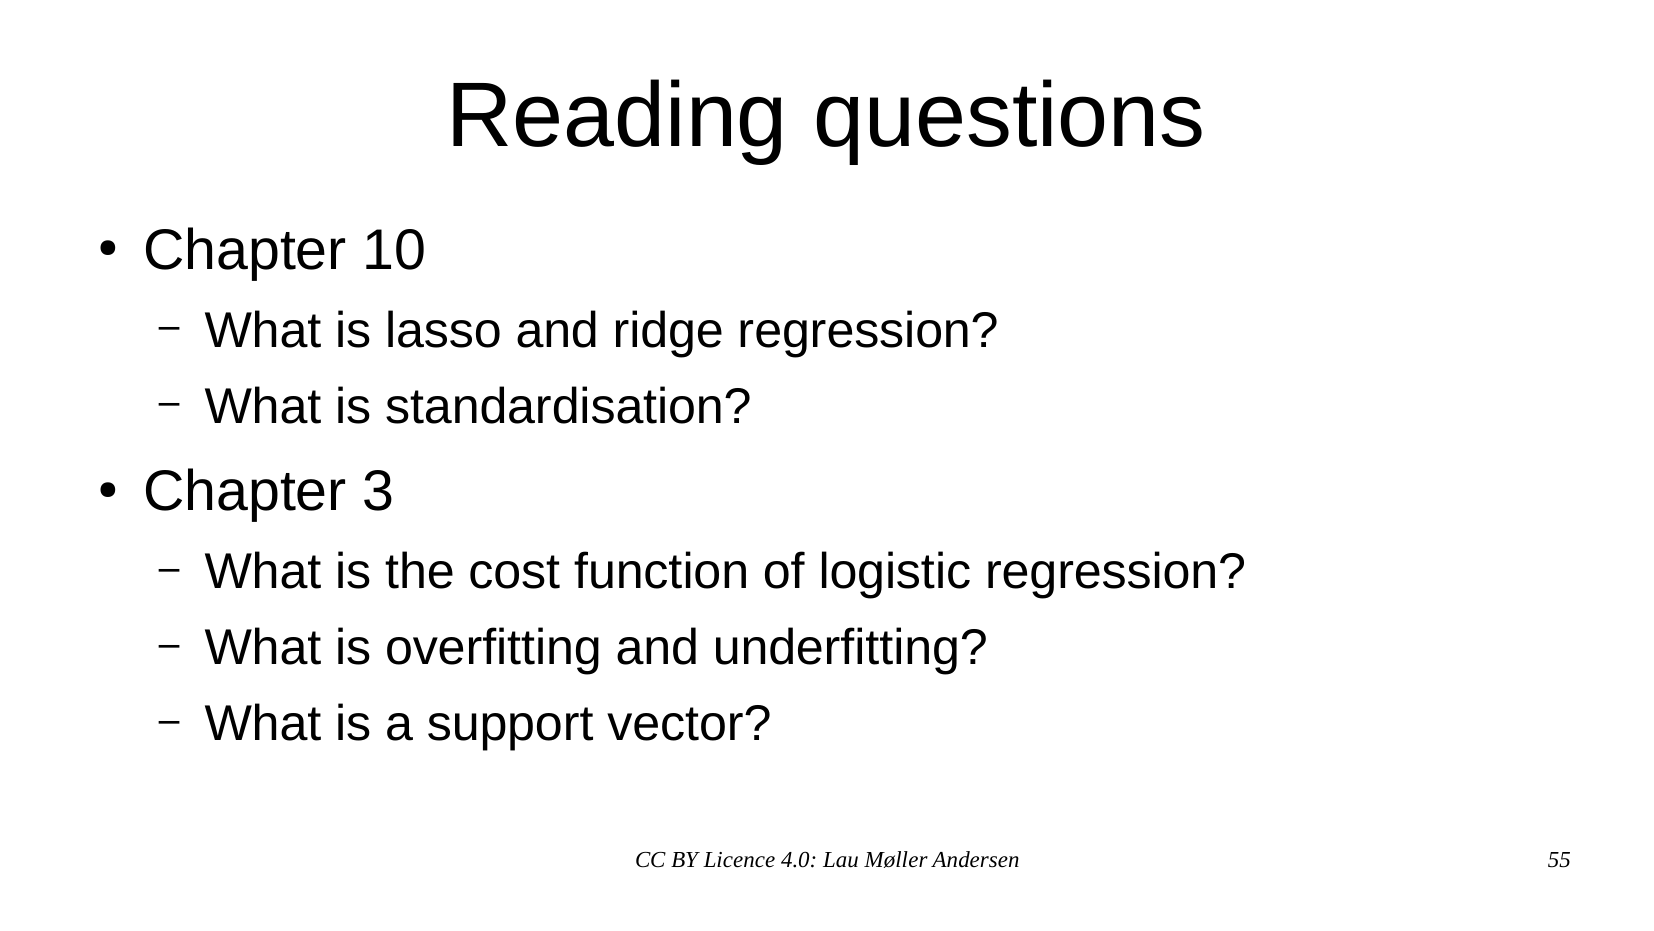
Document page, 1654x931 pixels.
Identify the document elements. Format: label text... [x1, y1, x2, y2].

title Reading questions [82, 37, 1571, 193]
list Chapter 10 What is lasso and ridge regression? What is standardisation? Chapter 3 What is the cost function of logistic regression? What is overfitting and underfitting? What is a support vector? [82, 217, 1571, 758]
